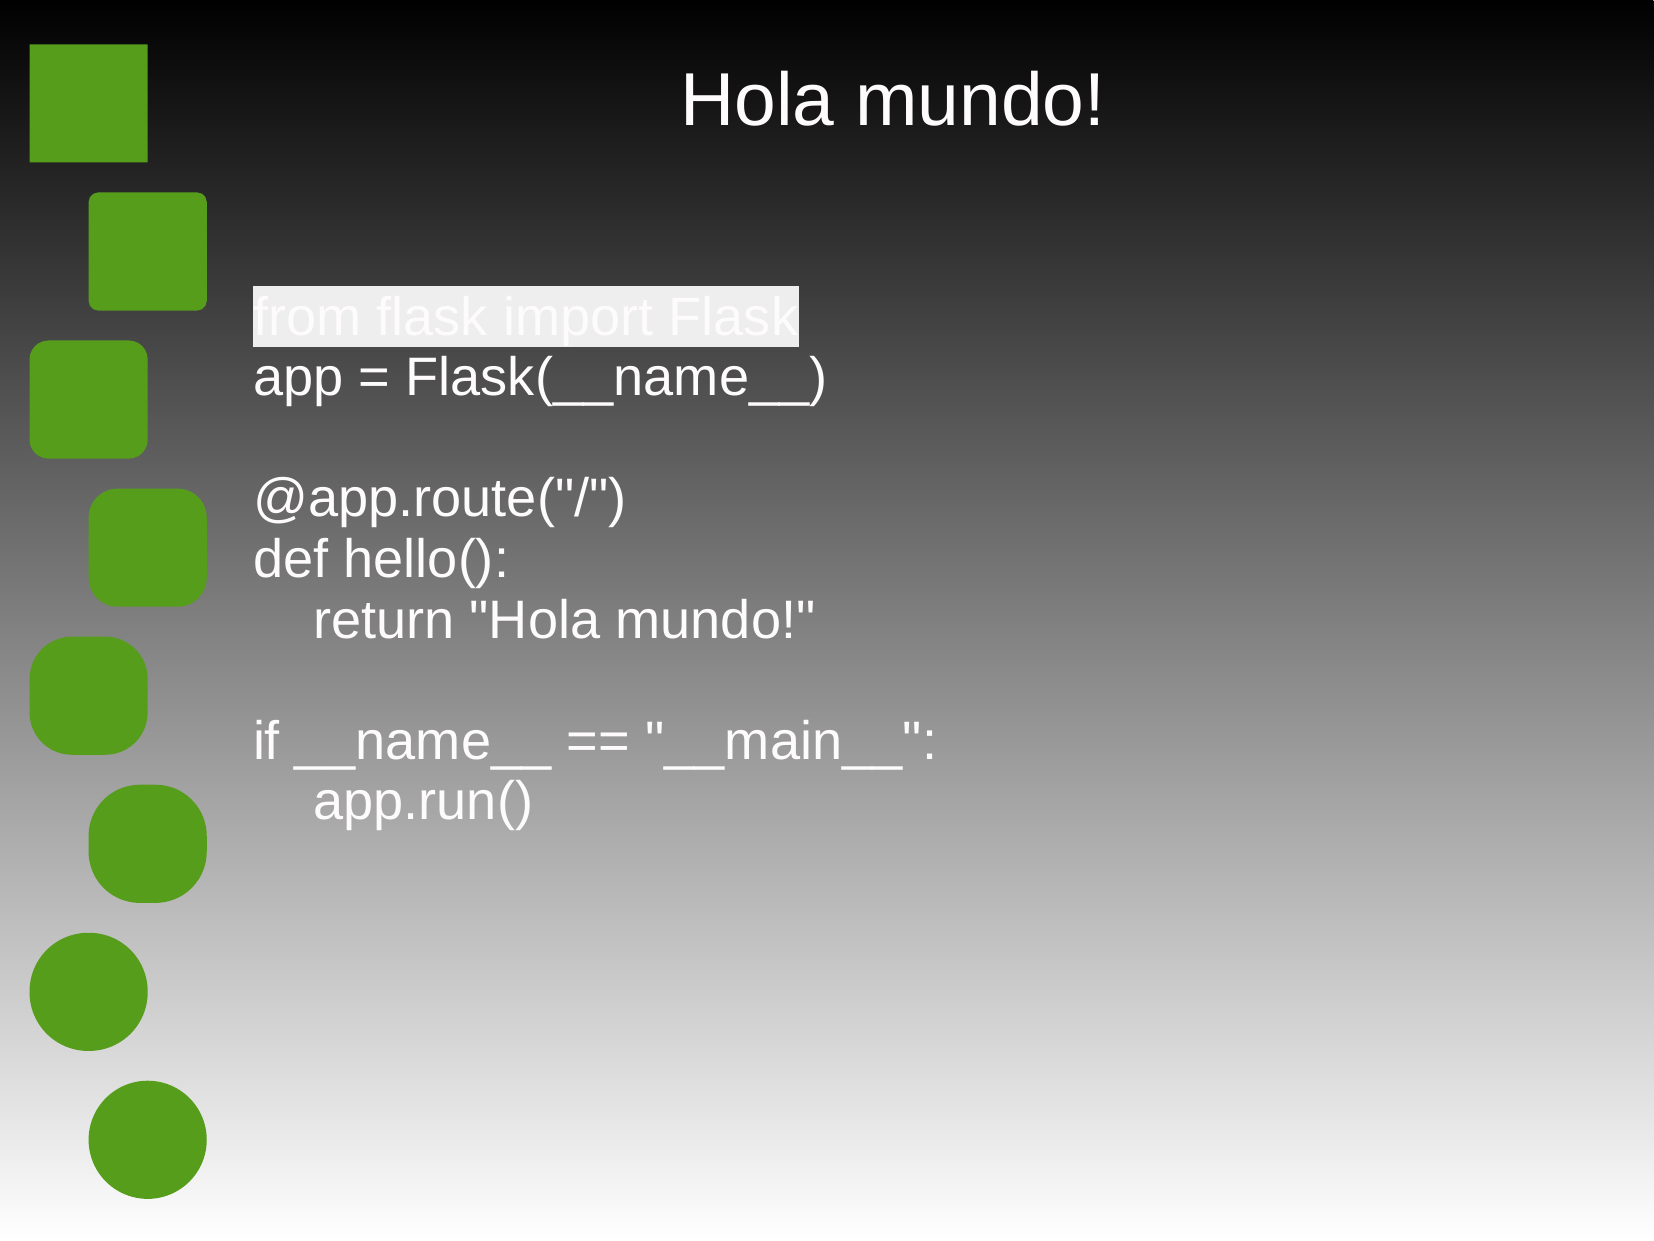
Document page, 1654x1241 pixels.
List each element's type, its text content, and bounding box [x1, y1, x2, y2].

title Hola mundo! [214, 49, 1571, 236]
text_box from flask import Flask app = Flask(__name__) @app.route("/") def hello(): return "Hola mundo!" if __name__ == "__main__": app.run() [238, 278, 1632, 1219]
